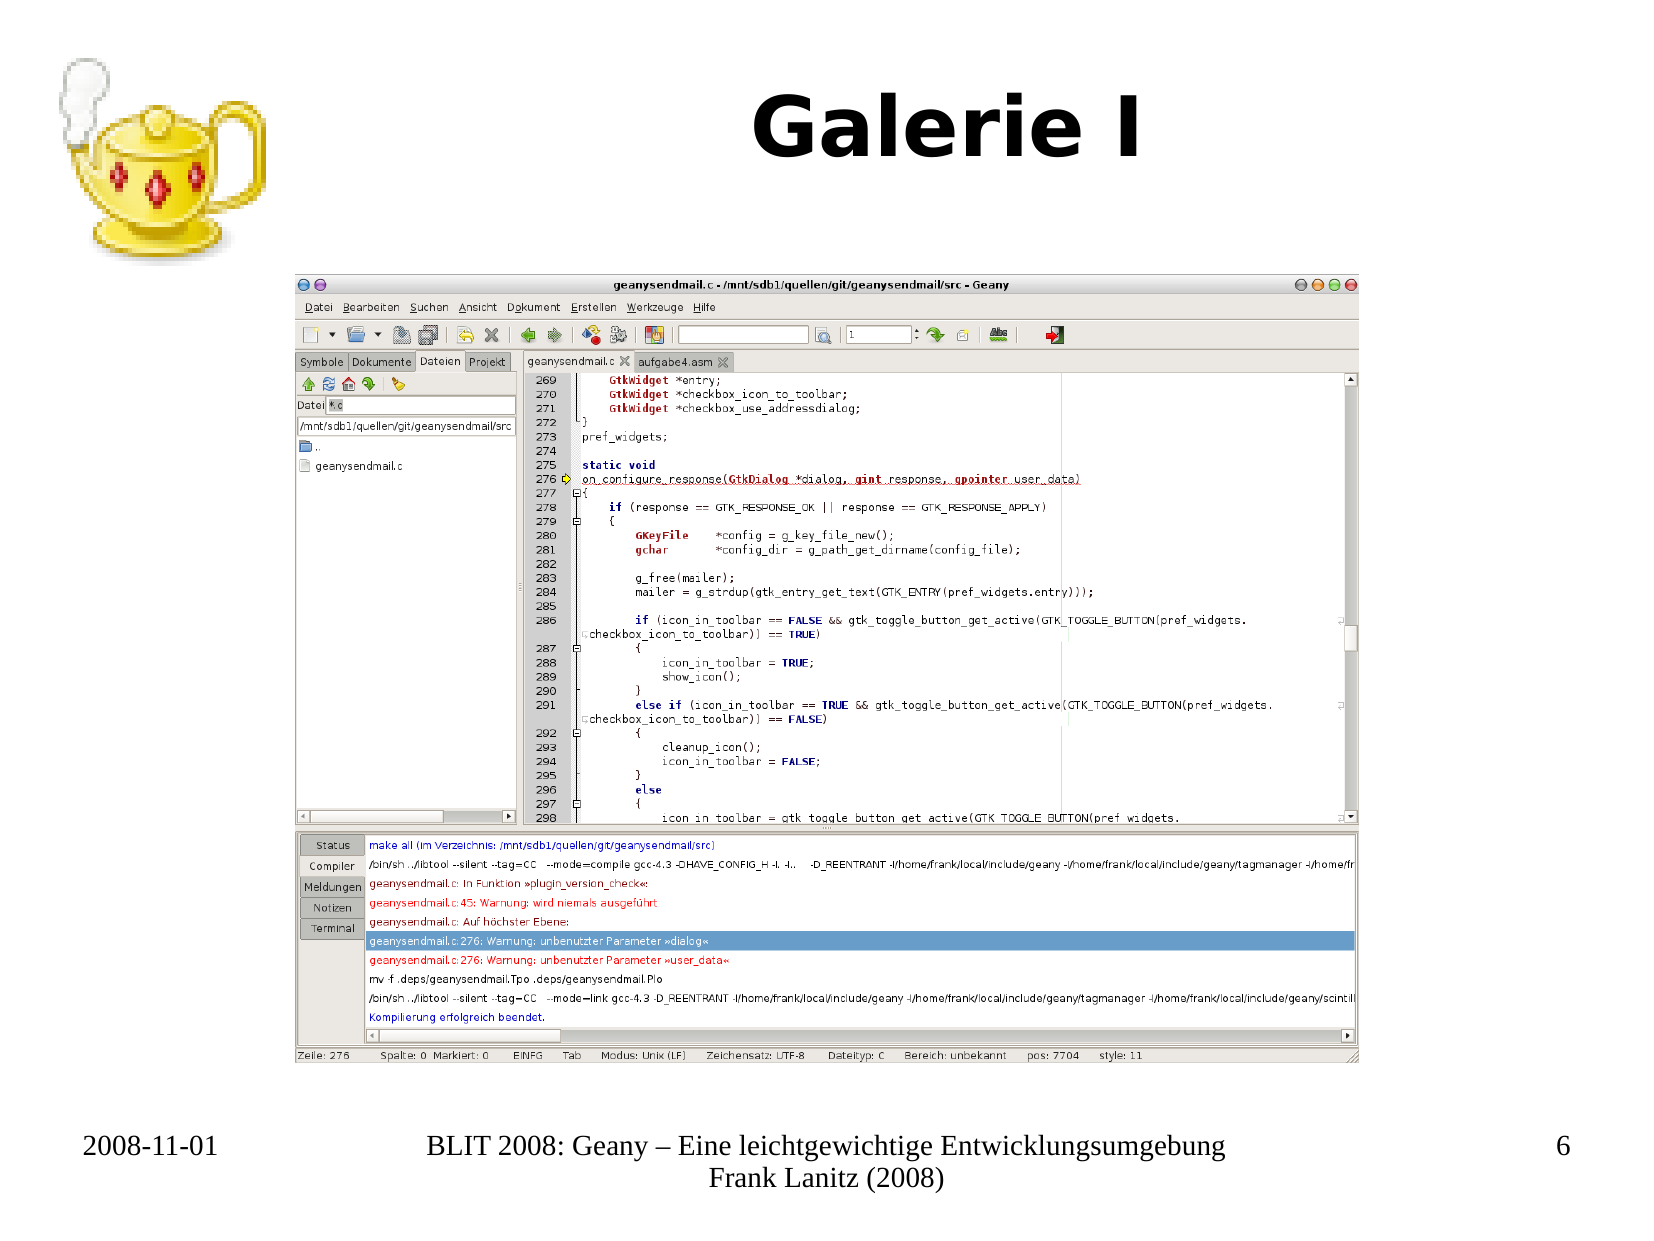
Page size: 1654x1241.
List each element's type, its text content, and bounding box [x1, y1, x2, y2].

title Galerie I [324, 49, 1571, 207]
picture [59, 58, 266, 266]
picture [295, 274, 1359, 1063]
